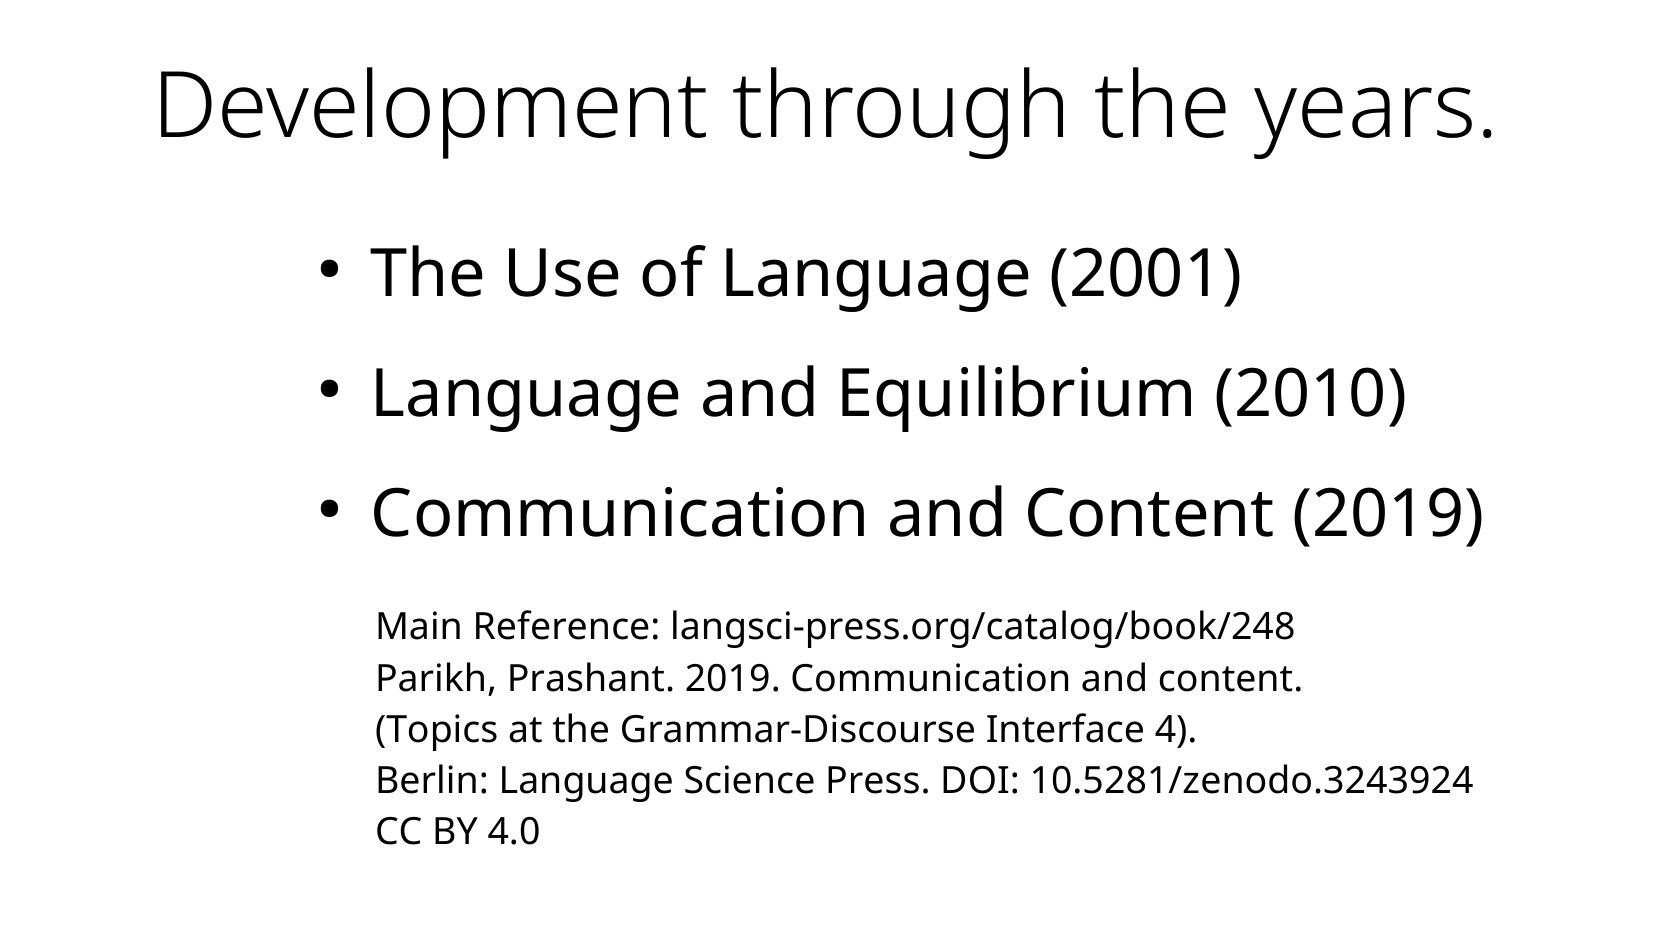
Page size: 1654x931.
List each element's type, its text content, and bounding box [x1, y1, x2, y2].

text_box Main Reference: langsci-press.org/catalog/book/248 Parikh, Prashant. 2019. Communication and content. (Topics at the Grammar-Discourse Interface 4). Berlin: Language Science Press. DOI: 10.5281/zenodo.3243924 CC BY 4.0 [375, 600, 1516, 857]
list The Use of Language (2001) Language and Equilibrium (2010) Communication and Content (2019) [300, 225, 1654, 765]
title Development through the years. [82, 37, 1571, 193]
